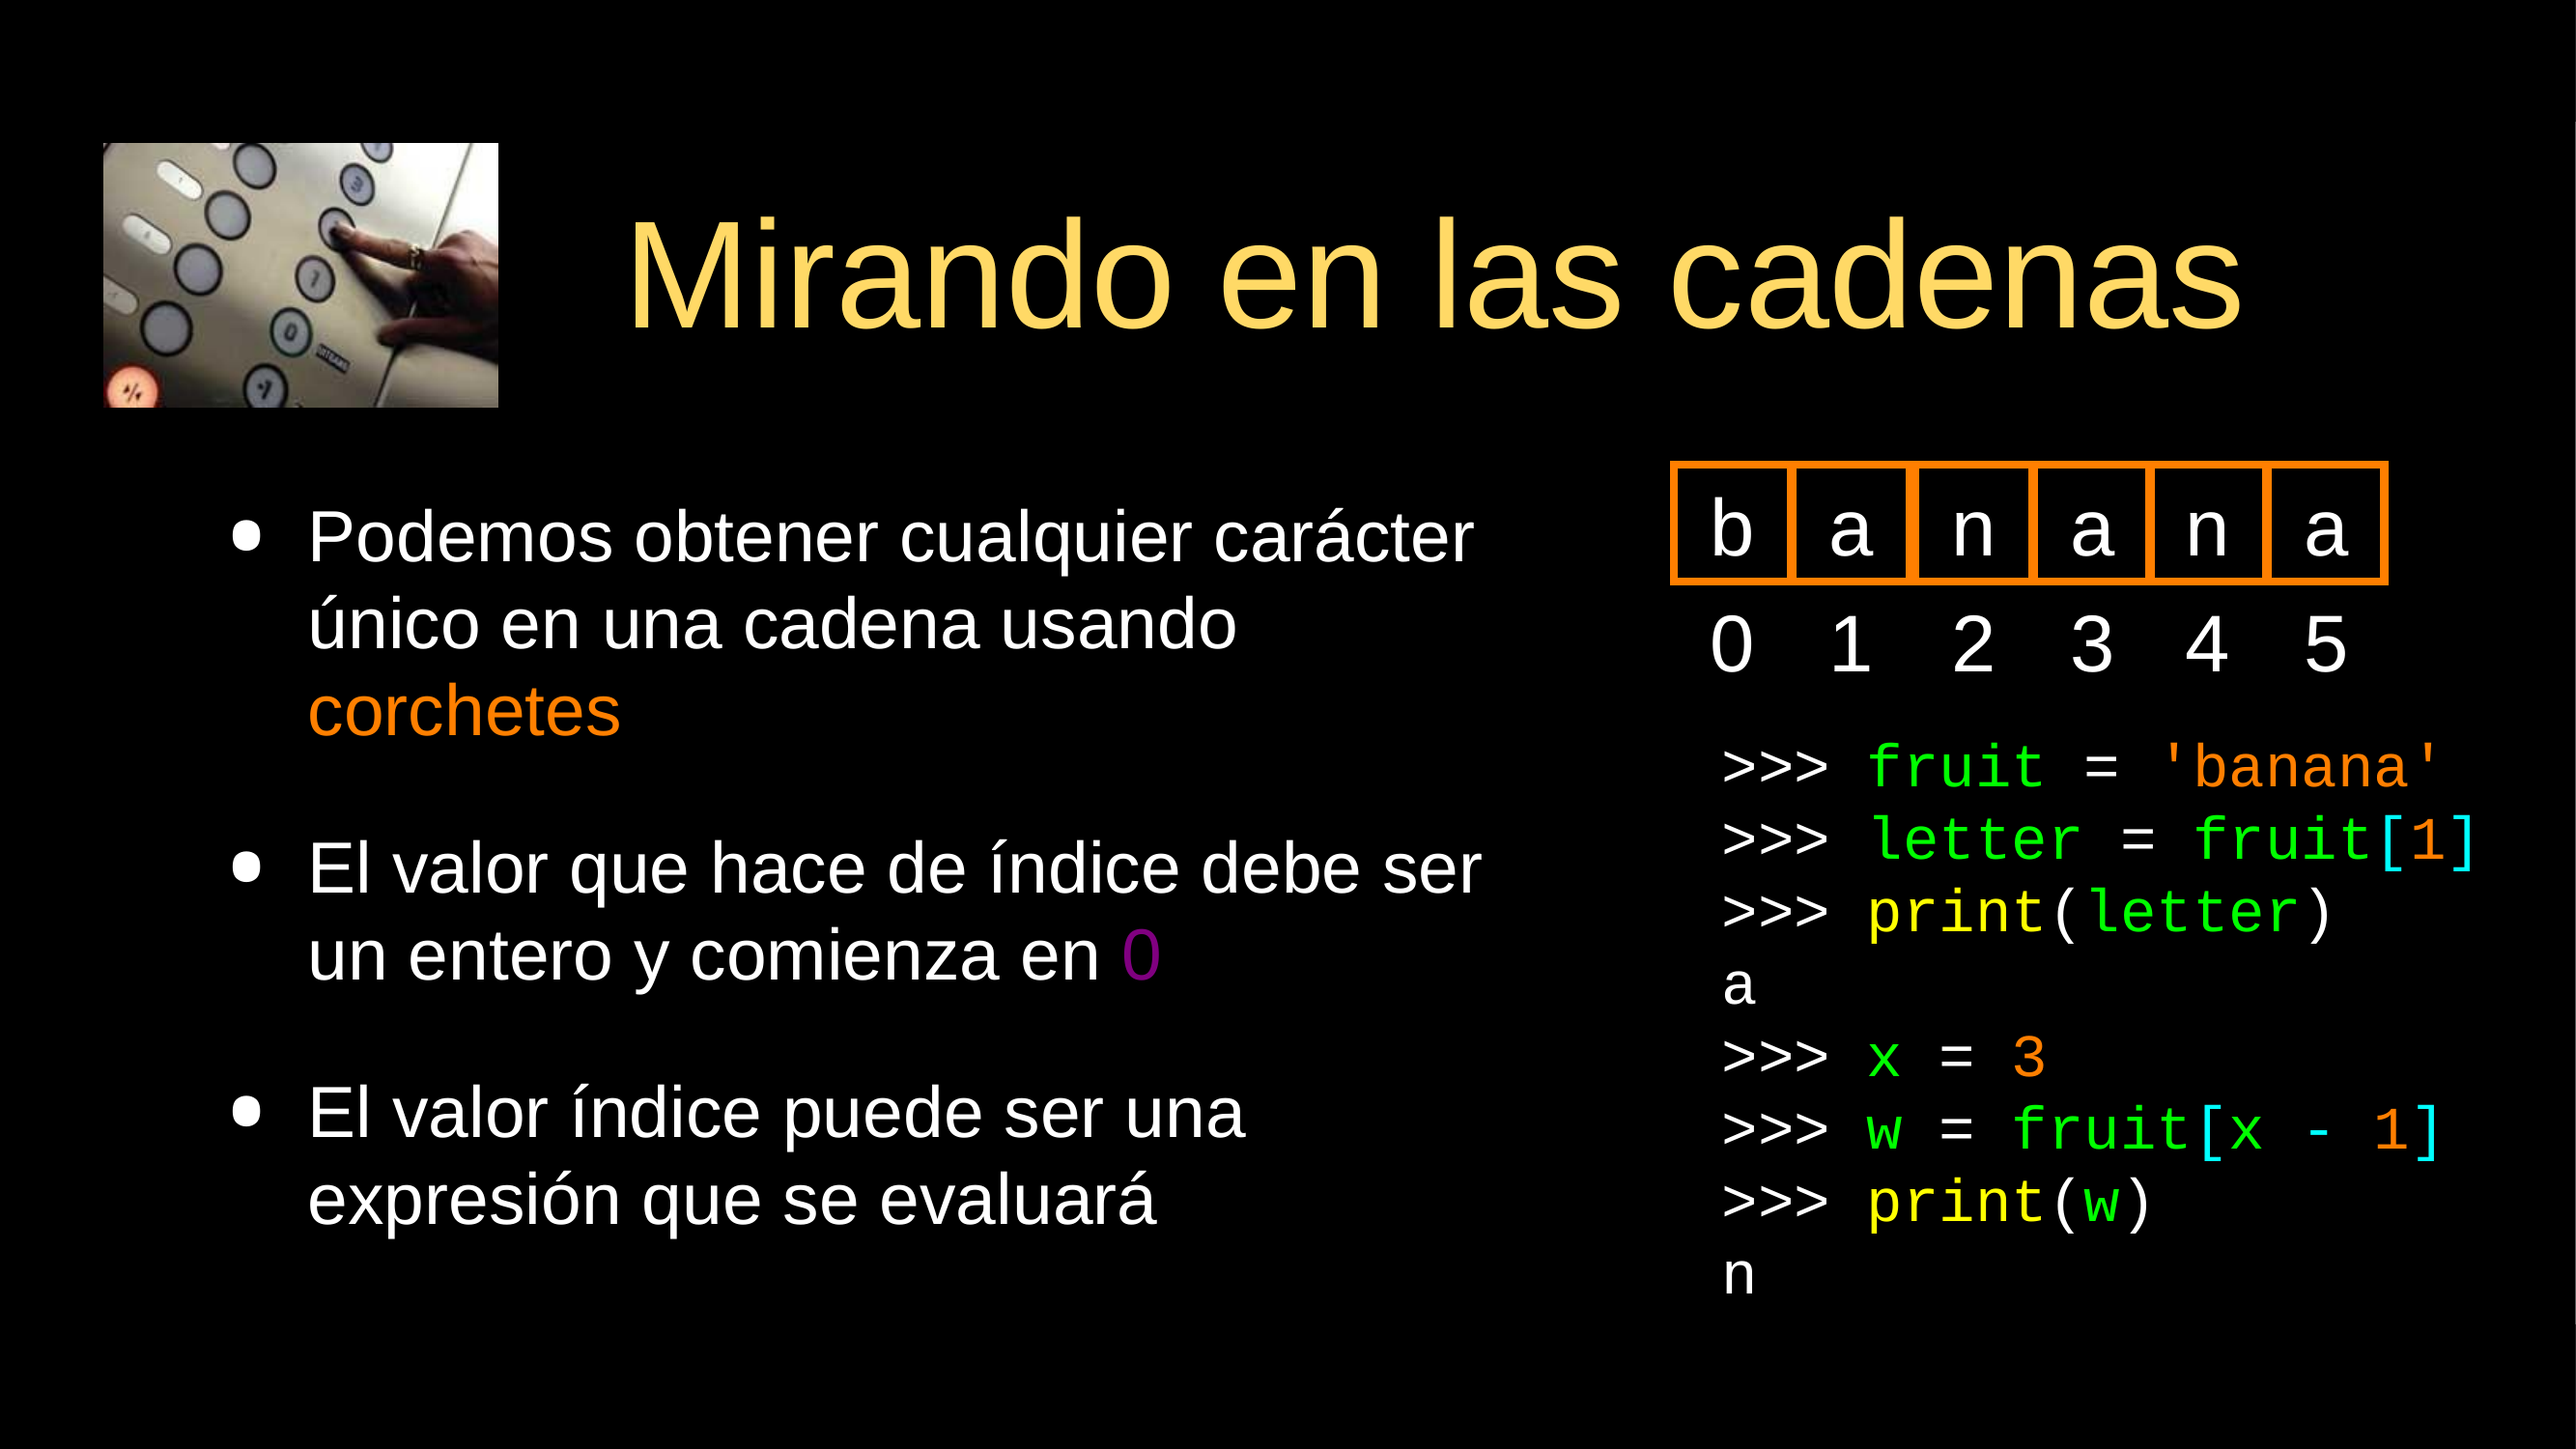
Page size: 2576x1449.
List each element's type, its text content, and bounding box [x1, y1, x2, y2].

text_box a [1793, 465, 1910, 582]
text_box >>> fruit = 'banana' >>> letter = fruit[1] >>> print(letter) a >>> x = 3 >>> w = fruit[x - 1] >>> print(w) n [1721, 716, 2496, 1317]
title Mirando en las cadenas [479, 131, 2392, 403]
text_box 3 [2034, 582, 2148, 698]
text_box a [2267, 465, 2385, 582]
text_box 4 [2148, 582, 2266, 698]
list Podemos obtener cualquier carácter único en una cadena usando corchetes El valor que hace de índice debe ser un entero y comienza en 0 El valor índice puede ser una expresión que se evaluará [183, 412, 1578, 1317]
picture [103, 143, 498, 408]
text_box b [1674, 465, 1792, 582]
text_box n [2148, 465, 2266, 582]
text_box 2 [1915, 582, 2033, 698]
text_box 1 [1793, 582, 1910, 698]
text_box n [1915, 465, 2033, 582]
text_box 5 [2267, 582, 2385, 698]
text_box 0 [1674, 582, 1792, 698]
text_box a [2034, 465, 2148, 582]
